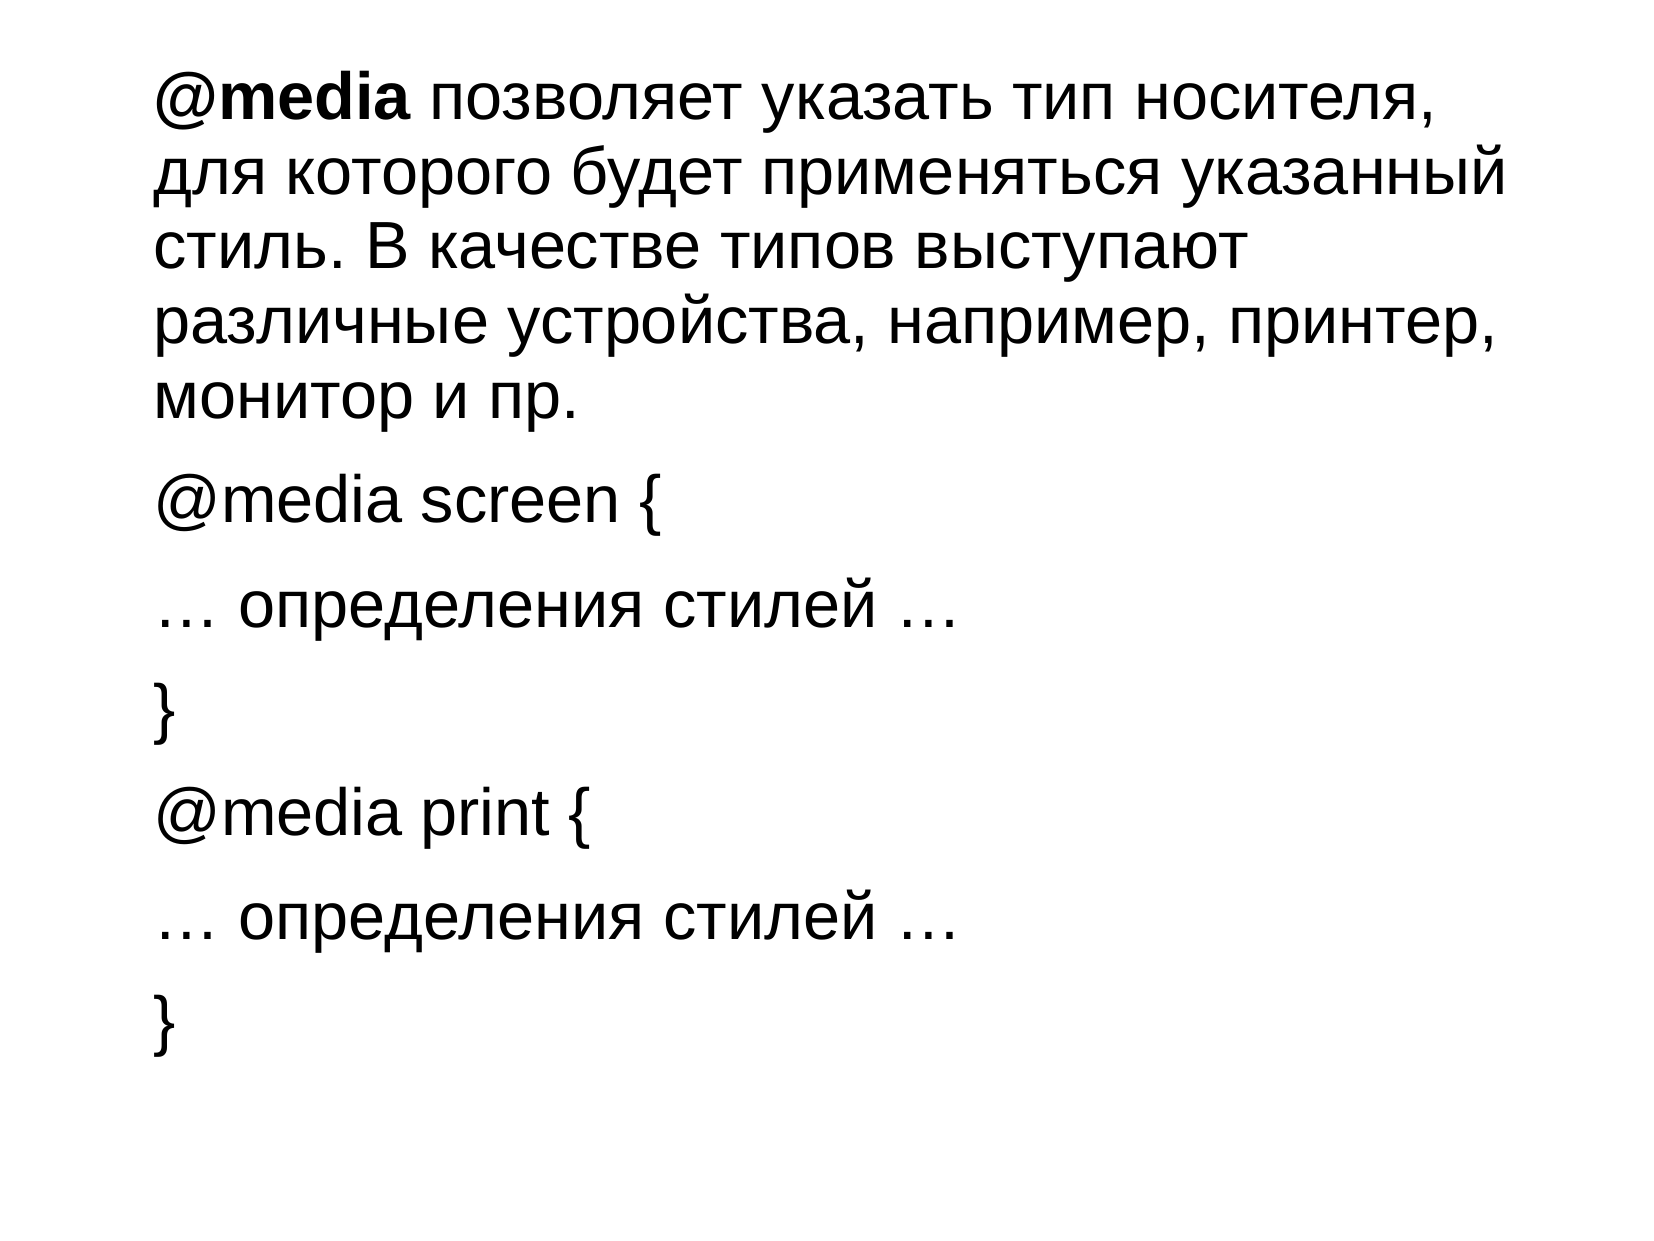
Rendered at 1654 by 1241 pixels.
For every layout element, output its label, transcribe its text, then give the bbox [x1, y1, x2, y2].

list @media позволяет указать тип носителя, для которого будет применяться указанный стиль. В качестве типов выступают различные устройства, например, принтер, монитор и пр. @media screen { … определения стилей … } @media print { … определения стилей … } [82, 59, 1571, 1109]
